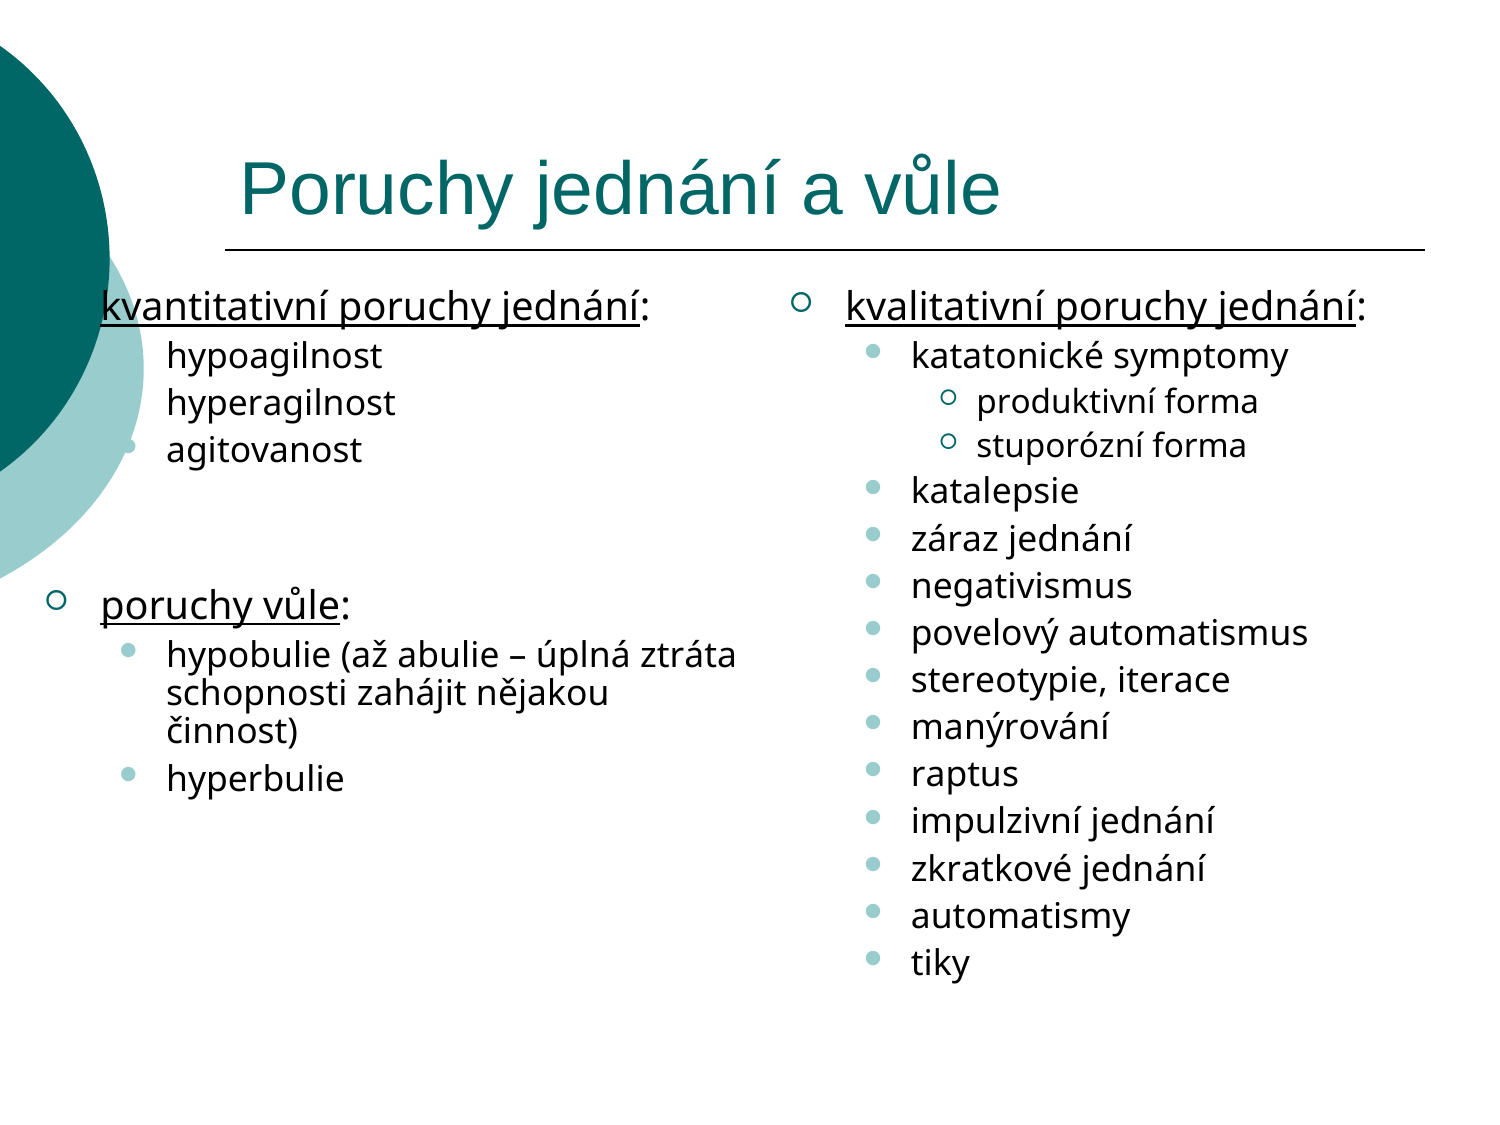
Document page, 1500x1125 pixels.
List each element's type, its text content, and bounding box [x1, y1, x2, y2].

list kvalitativní poruchy jednání: katatonické symptomy produktivní forma stuporózní forma katalepsie záraz jednání negativismus povelový automatismus stereotypie, iterace manýrování raptus impulzivní jednání zkratkové jednání automatismy tiky [774, 278, 1483, 1125]
list kvantitativní poruchy jednání: hypoagilnost hyperagilnost agitovanost poruchy vůle: hypobulie (až abulie – úplná ztráta schopnosti zahájit nějakou činnost) hyperbulie [29, 278, 762, 1125]
title Poruchy jednání a vůle [224, 49, 1425, 237]
